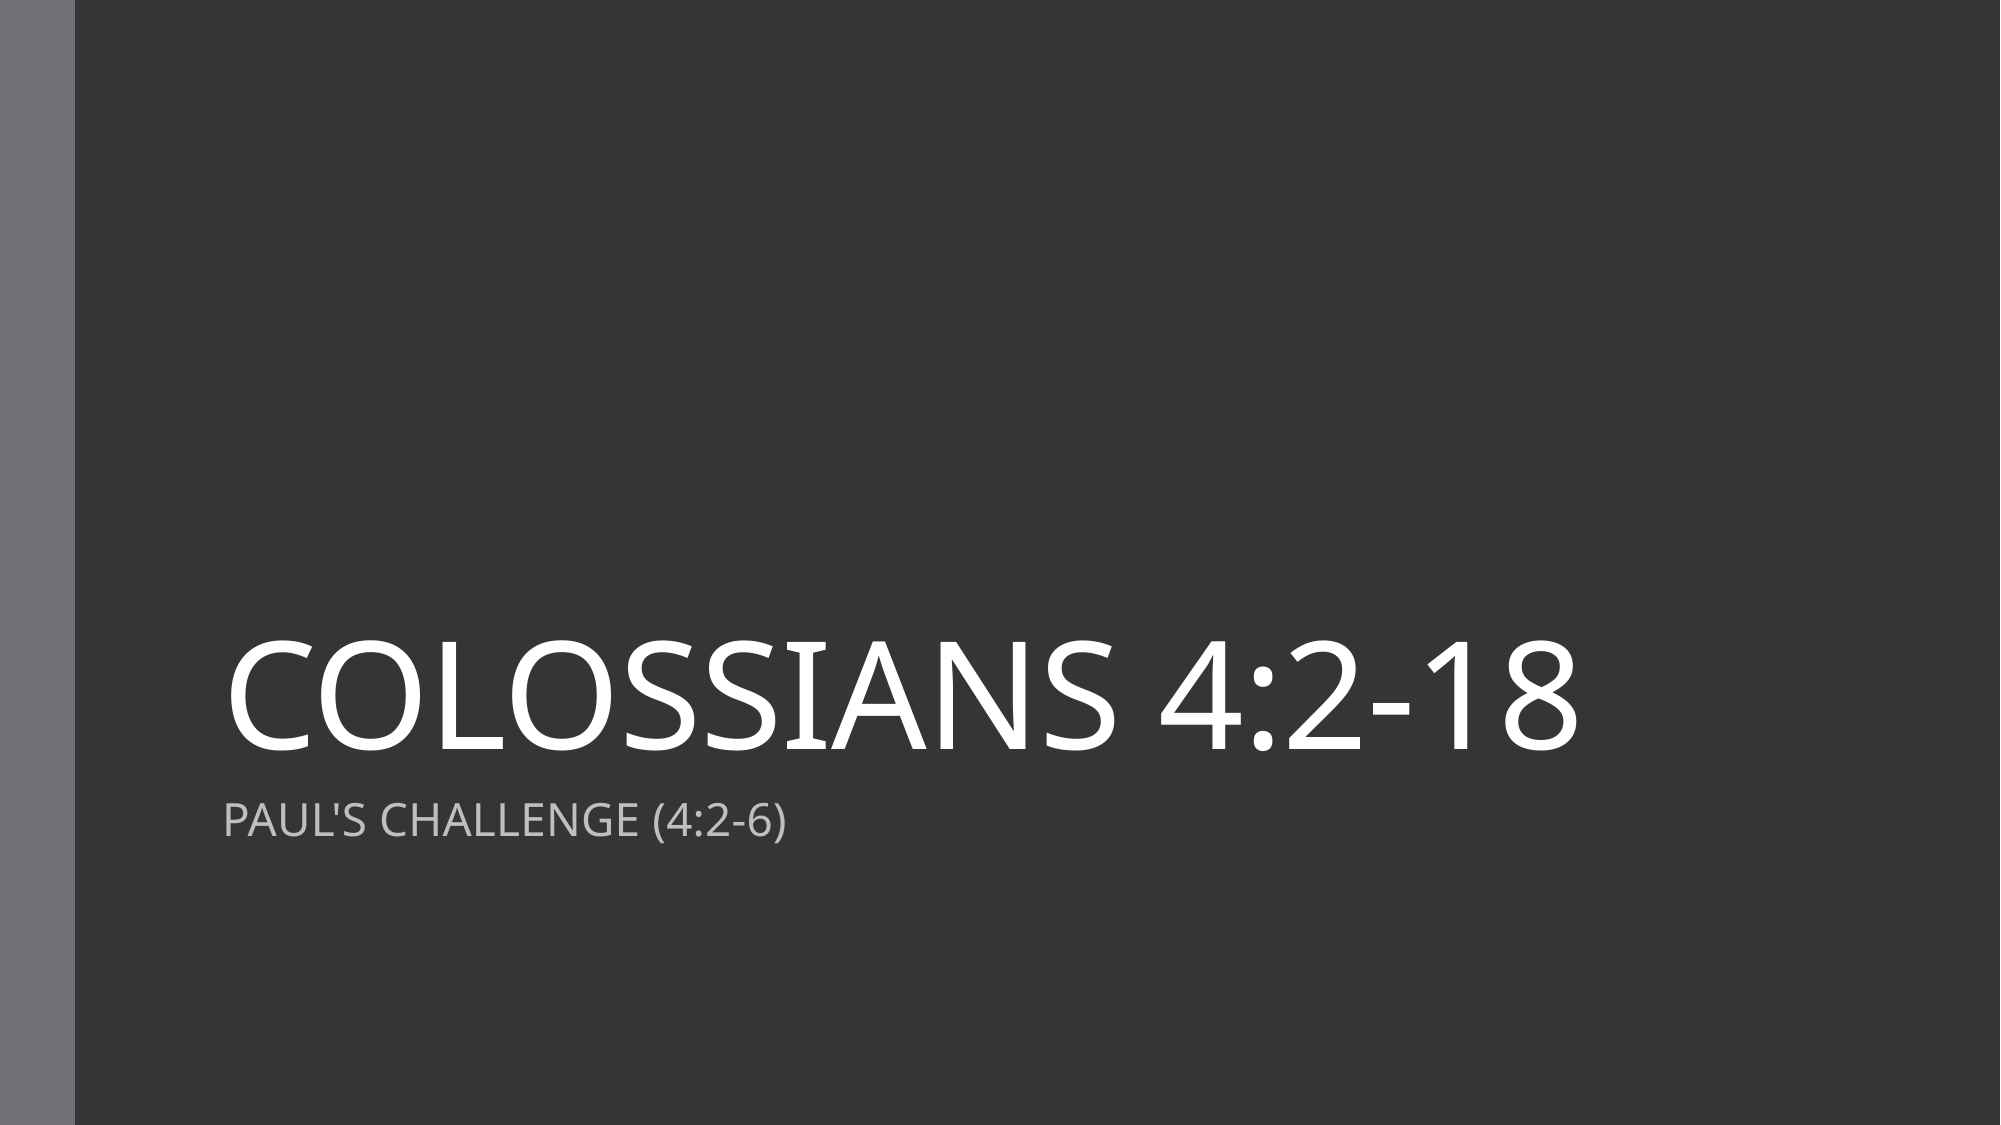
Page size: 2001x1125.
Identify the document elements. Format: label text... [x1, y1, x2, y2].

subtitle PAUL'S CHALLENGE (4:2-6) [206, 787, 1752, 1066]
title COLOSSIANS 4:2-18 [206, 124, 1752, 787]
